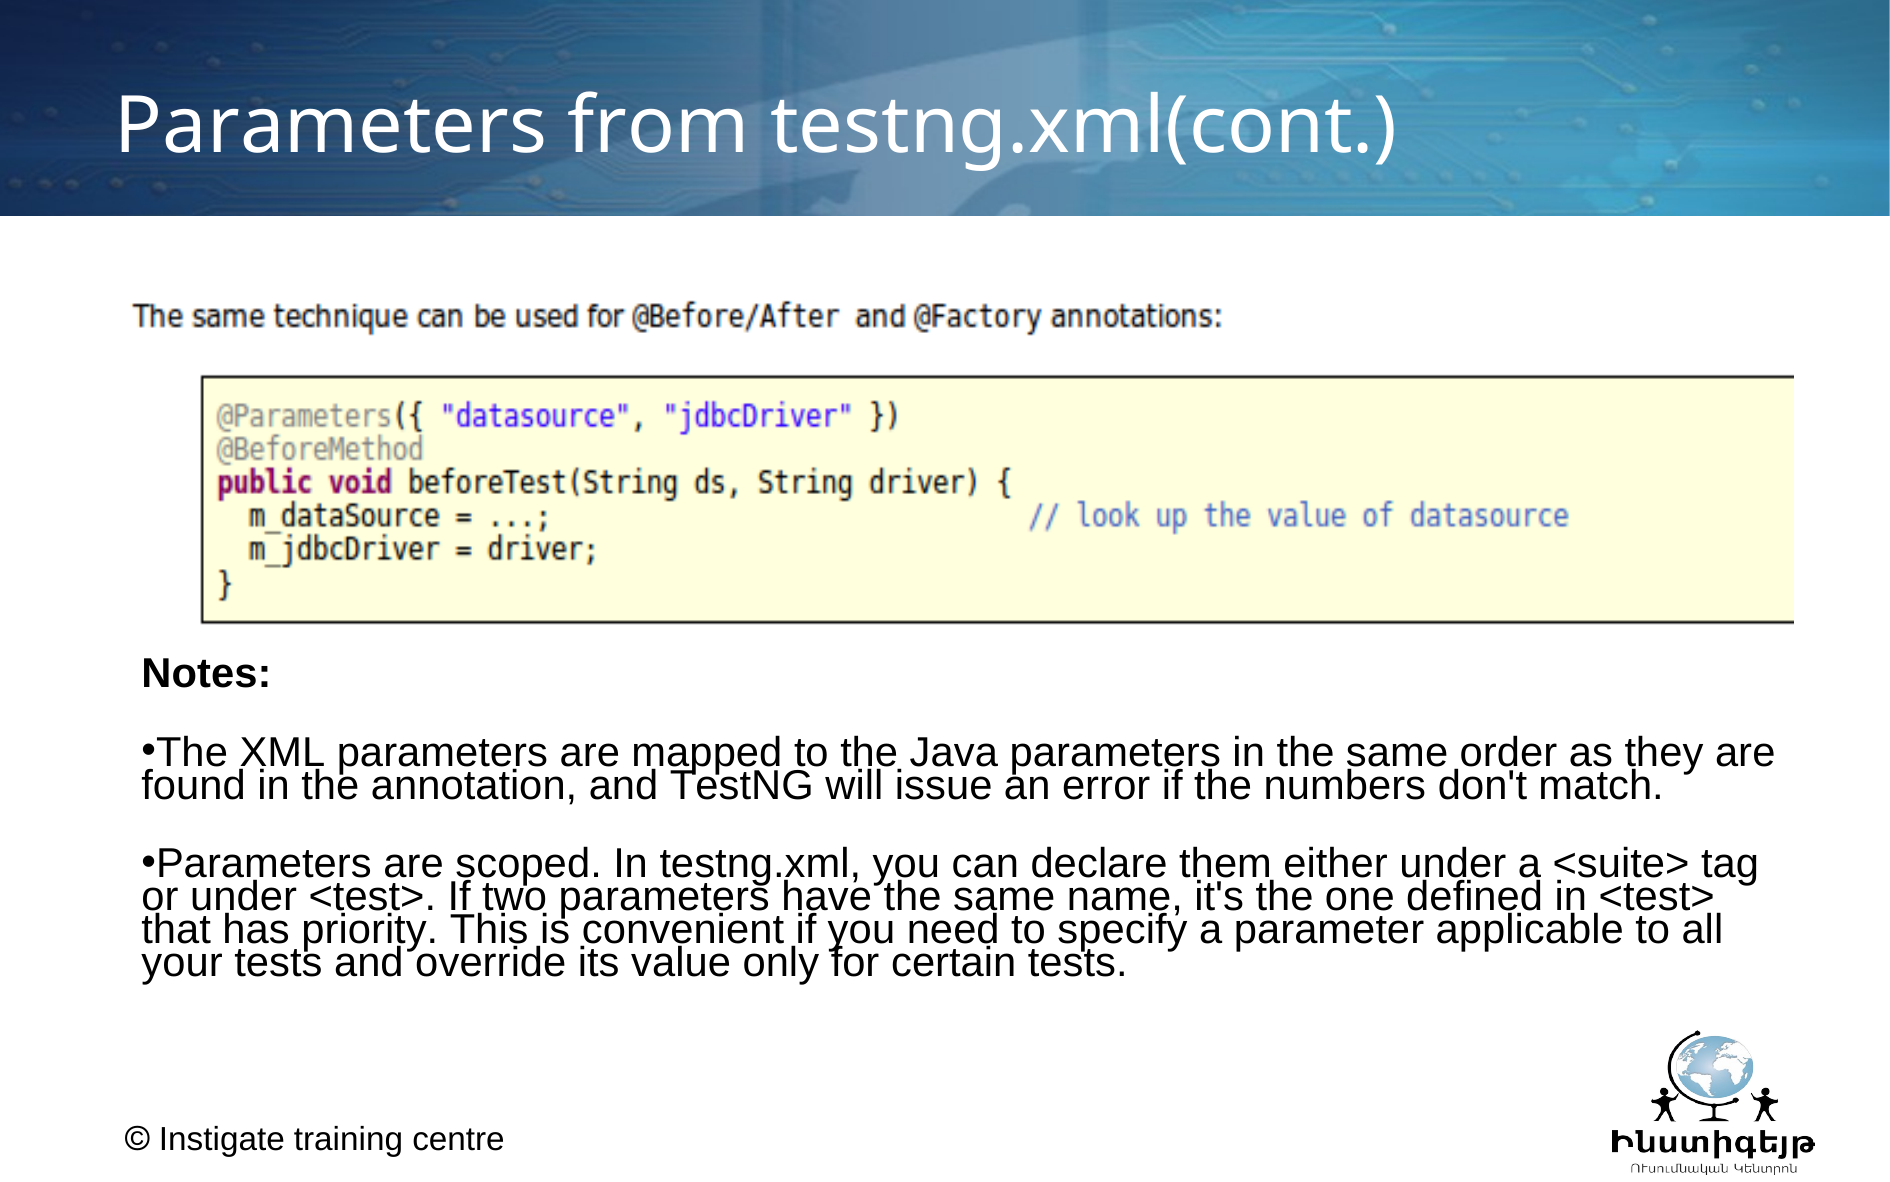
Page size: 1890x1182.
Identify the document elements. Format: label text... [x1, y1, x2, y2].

picture [129, 292, 1794, 632]
picture [0, 0, 1890, 216]
picture [1612, 1030, 1815, 1175]
text_box Notes: The XML parameters are mapped to the Java parameters in the same order as they are found in the annotation, and TestNG will issue an error if the numbers don't match. Parameters are scoped. In testng.xml, you can declare them either under a <suite> tag or under <test>. If two parameters have the same name, it's the one defined in <test> that has priority. This is convenient if you need to specify a parameter applicable to all your tests and override its value only for certain tests. [141, 661, 1794, 673]
title Parameters from testng.xml(cont.) [94, 47, 1793, 52]
